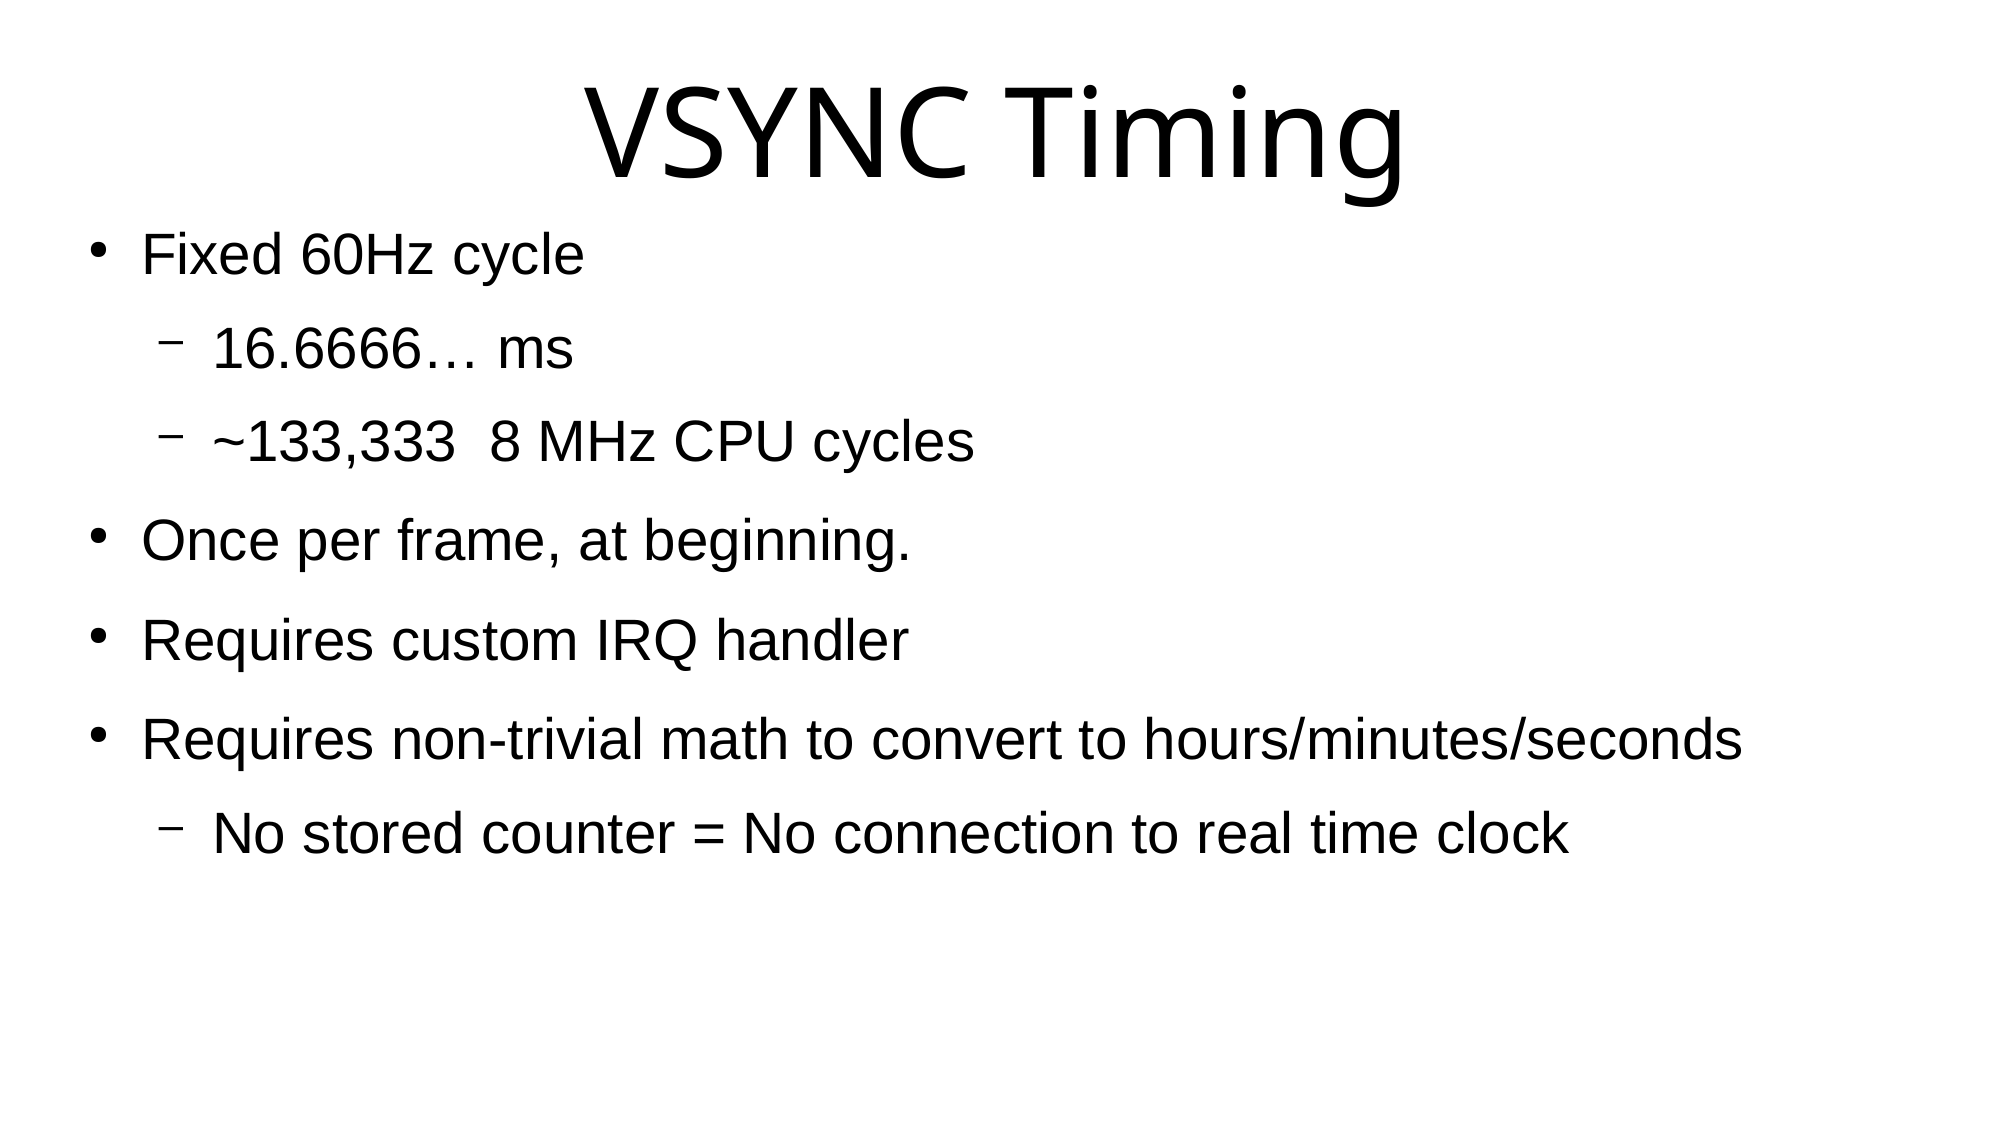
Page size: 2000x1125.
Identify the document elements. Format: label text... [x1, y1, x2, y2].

title VSYNC Timing [30, 59, 1966, 215]
list Fixed 60Hz cycle 16.6666… ms ~133,333 8 MHz CPU cycles Once per frame, at beginning. Requires custom IRQ handler Requires non-trivial math to convert to hours/minutes/seconds No stored counter = No connection to real time clock [55, 215, 1963, 1063]
